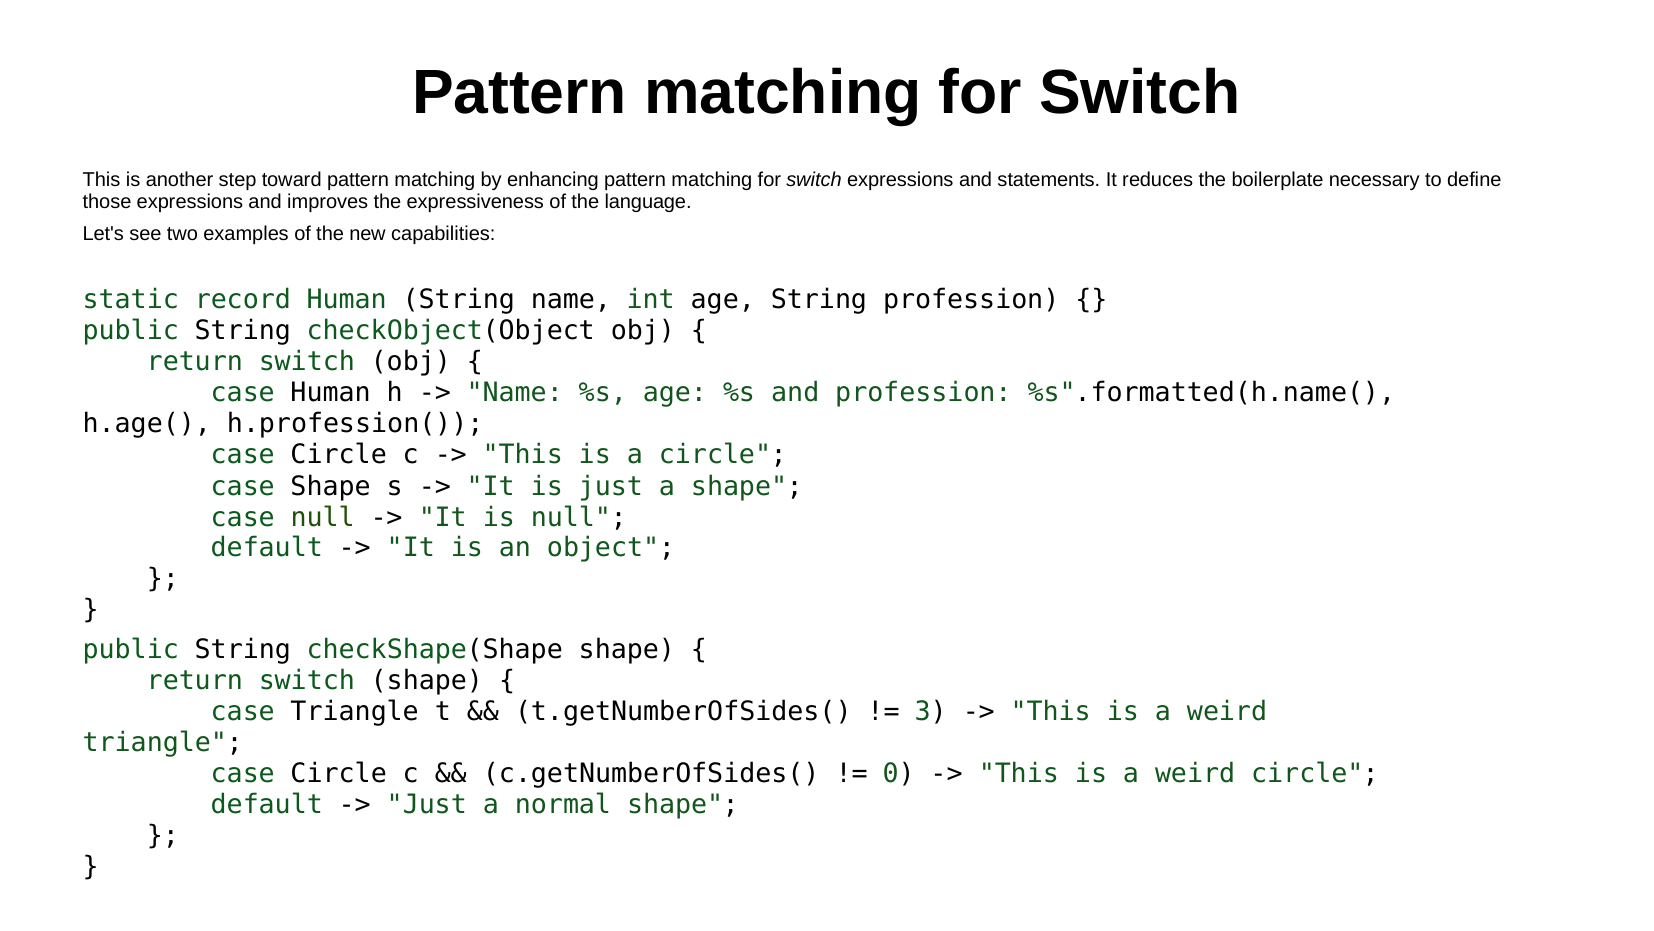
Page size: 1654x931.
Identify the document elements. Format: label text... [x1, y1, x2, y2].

list This is another step toward pattern matching by enhancing pattern matching for switch expressions and statements. It reduces the boilerplate necessary to define those expressions and improves the expressiveness of the language. Let's see two examples of the new capabilities: static record Human (String name, int age, String profession) {} public String checkObject(Object obj) { return switch (obj) { case Human h -> "Name: %s, age: %s and profession: %s".formatted(h.name(), h.age(), h.profession()); case Circle c -> "This is a circle"; case Shape s -> "It is just a shape"; case null -> "It is null"; default -> "It is an object"; }; } public String checkShape(Shape shape) { return switch (shape) { case Triangle t && (t.getNumberOfSides() != 3) -> "This is a weird triangle"; case Circle c && (c.getNumberOfSides() != 0) -> "This is a weird circle"; default -> "Just a normal shape"; }; } [82, 168, 1538, 889]
title Pattern matching for Switch [82, 6, 1571, 177]
